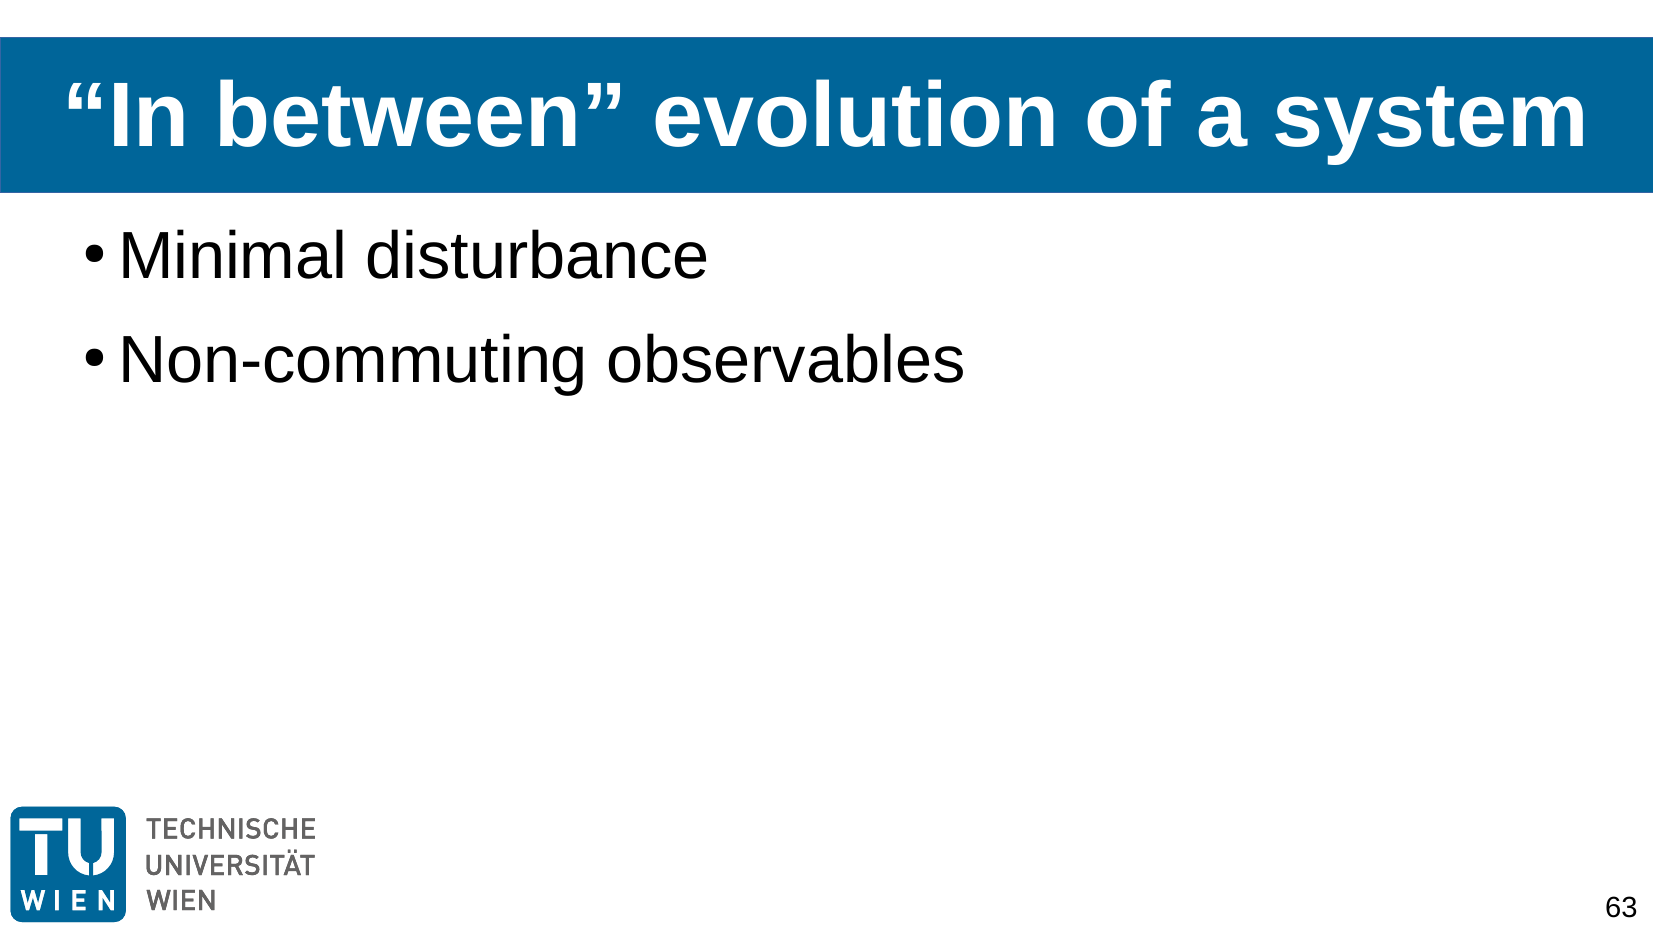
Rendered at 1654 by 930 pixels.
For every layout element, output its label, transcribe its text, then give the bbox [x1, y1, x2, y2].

title “In between” evolution of a system [0, 37, 1653, 193]
list Minimal disturbance Non-commuting observables [82, 217, 1571, 757]
